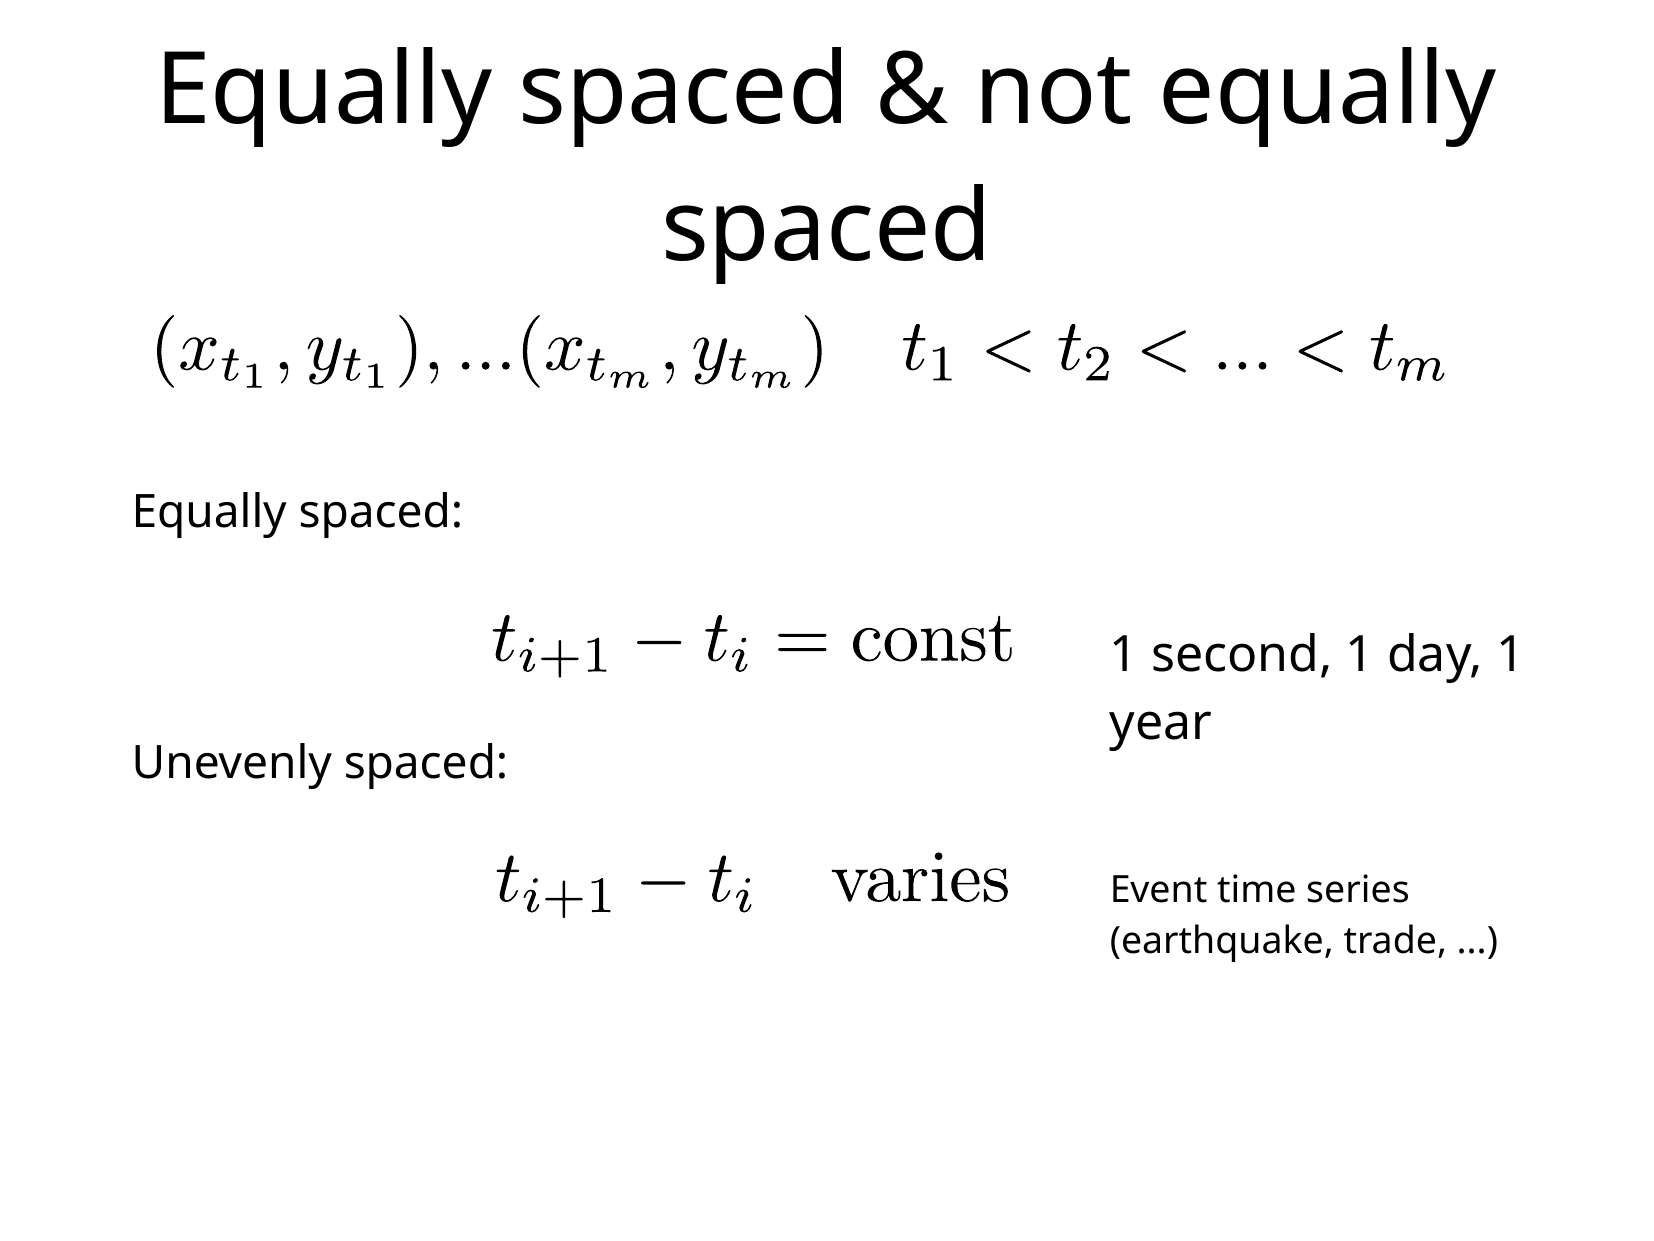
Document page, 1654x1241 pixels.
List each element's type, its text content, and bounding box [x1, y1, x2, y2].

text_box [491, 615, 1016, 678]
text_box 1 second, 1 day, 1 year [1095, 610, 1606, 676]
title Equally spaced & not equally spaced [82, 22, 1571, 284]
text_box [495, 852, 1011, 919]
text_box [150, 315, 1447, 389]
text_box Event time series (earthquake, trade, ...) [1095, 855, 1606, 946]
list Equally spaced: Unevenly spaced: [82, 290, 1571, 1010]
